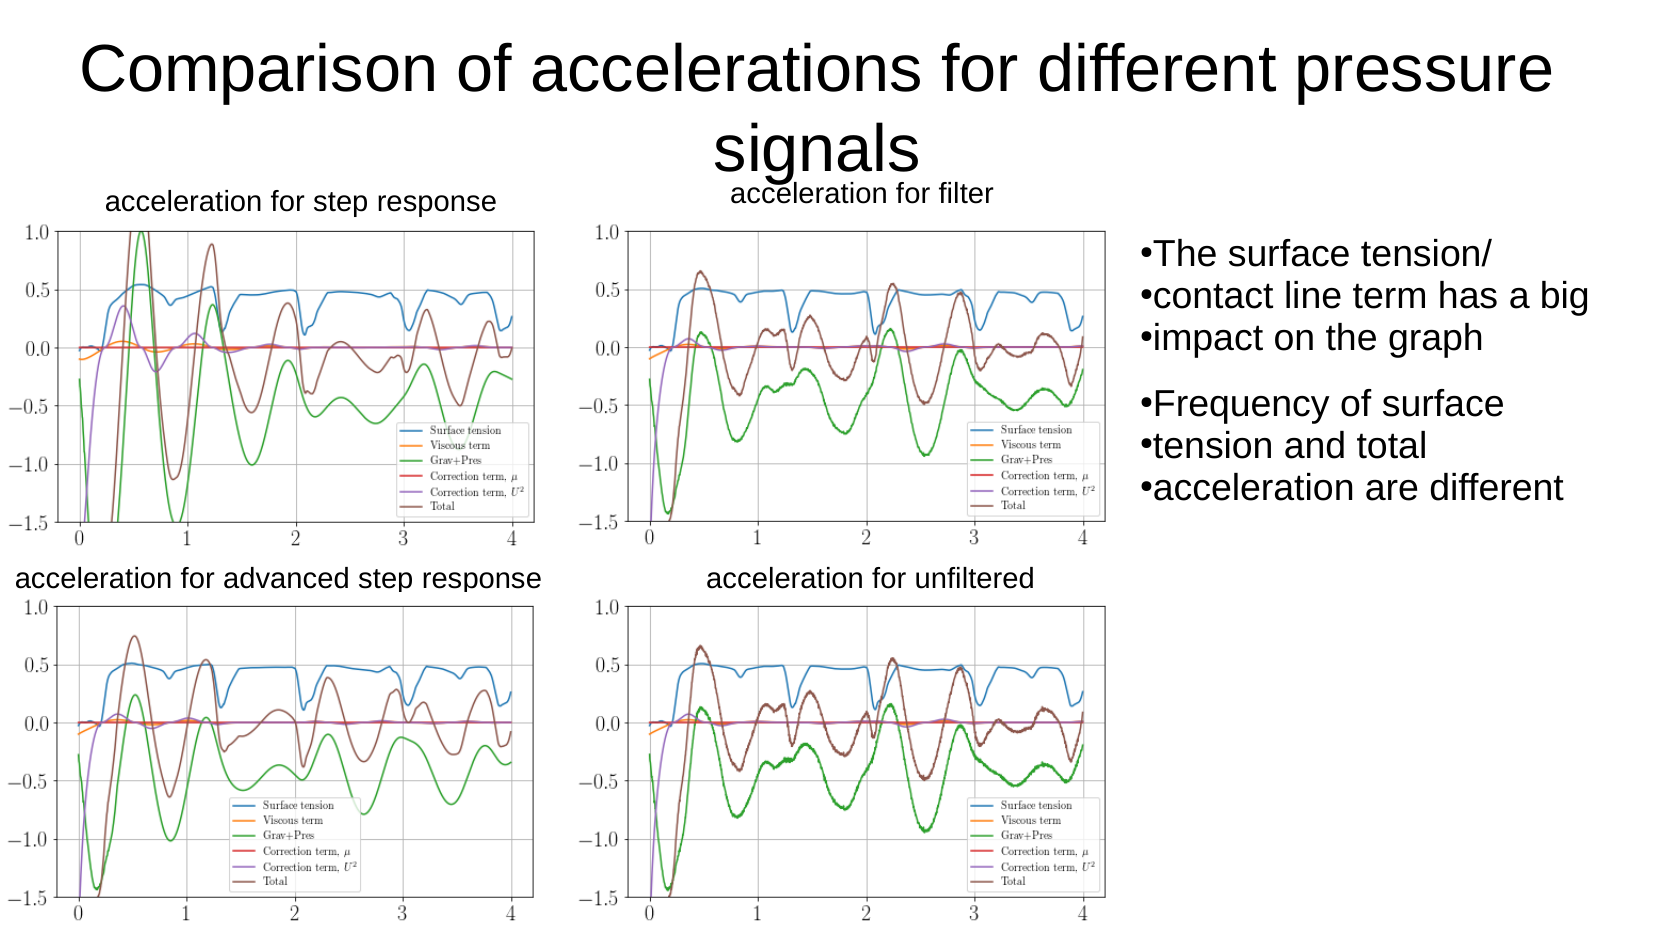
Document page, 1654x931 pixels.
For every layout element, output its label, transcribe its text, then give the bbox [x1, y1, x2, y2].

text_box The surface tension/ contact line term has a big impact on the graph Frequency of surface tension and total acceleration are different [1125, 225, 1628, 516]
text_box acceleration for filter [715, 170, 1010, 217]
text_box acceleration for step response [90, 177, 513, 226]
picture [0, 592, 539, 931]
text_box acceleration for advanced step response [0, 555, 558, 603]
picture [571, 217, 1111, 556]
picture [571, 592, 1111, 931]
picture [1, 217, 541, 555]
title Comparison of accelerations for different pressure signals [30, 25, 1606, 181]
text_box acceleration for unfiltered [691, 556, 1051, 603]
